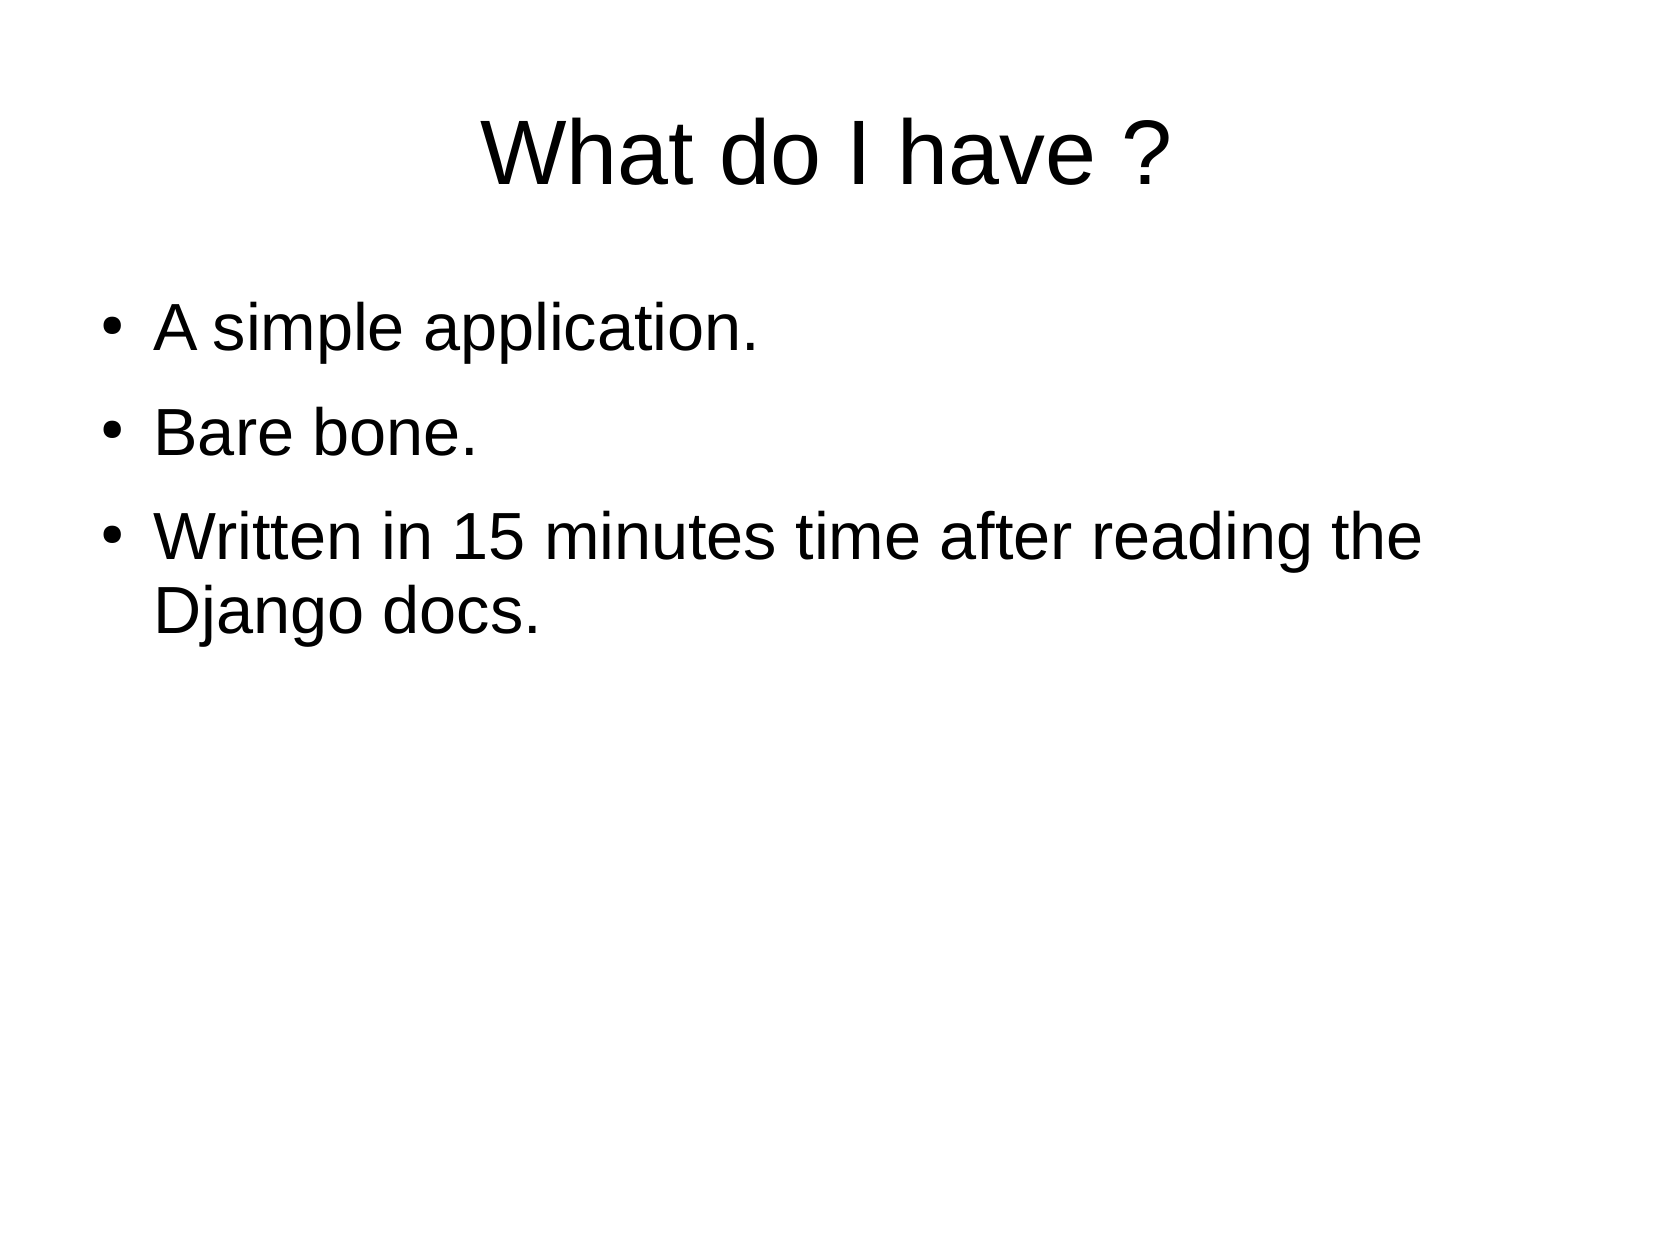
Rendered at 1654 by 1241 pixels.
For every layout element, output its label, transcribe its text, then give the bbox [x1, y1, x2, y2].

title What do I have ? [82, 49, 1571, 257]
list A simple application. Bare bone. Written in 15 minutes time after reading the Django docs. [82, 290, 1571, 1109]
